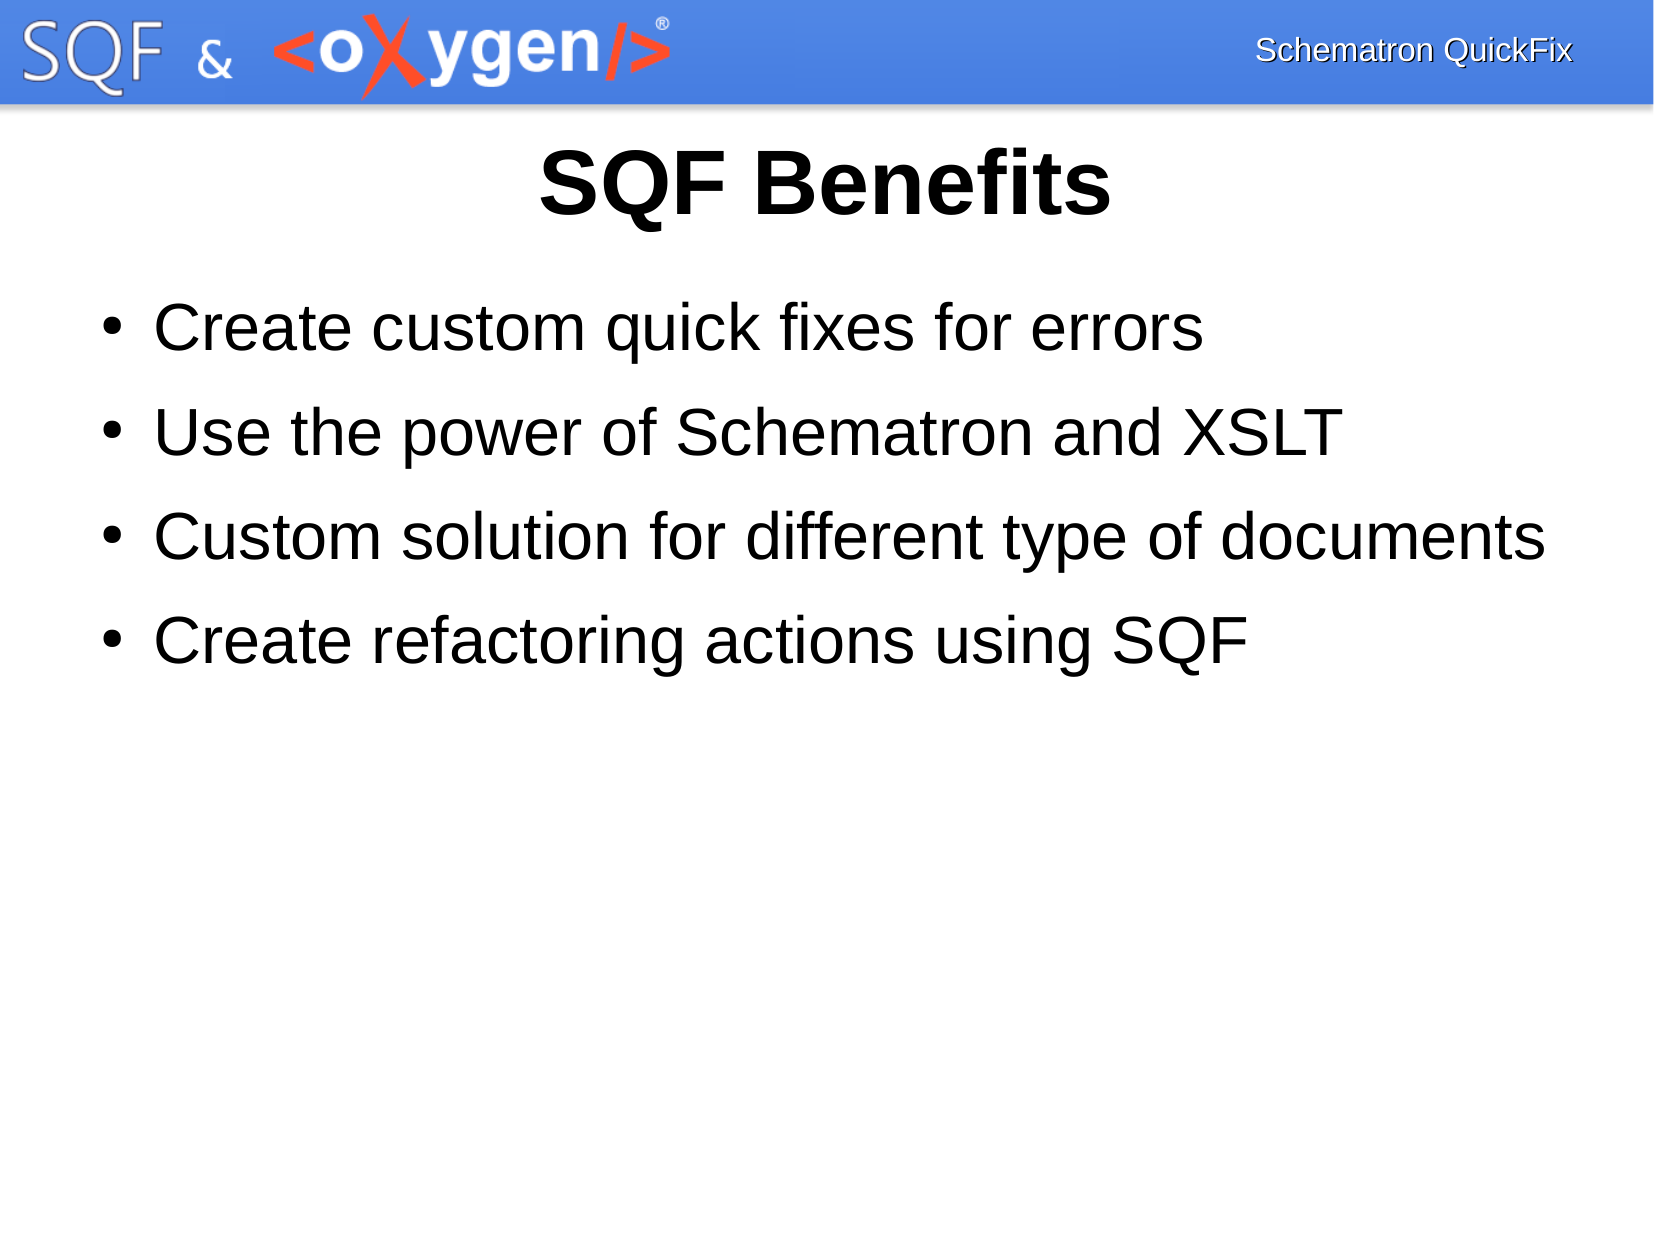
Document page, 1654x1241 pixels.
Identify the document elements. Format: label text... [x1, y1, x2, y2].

title SQF Benefits [82, 78, 1571, 287]
picture [0, 0, 1654, 118]
list Create custom quick fixes for errors Use the power of Schematron and XSLT Custom solution for different type of documents Create refactoring actions using SQF [82, 290, 1571, 1152]
